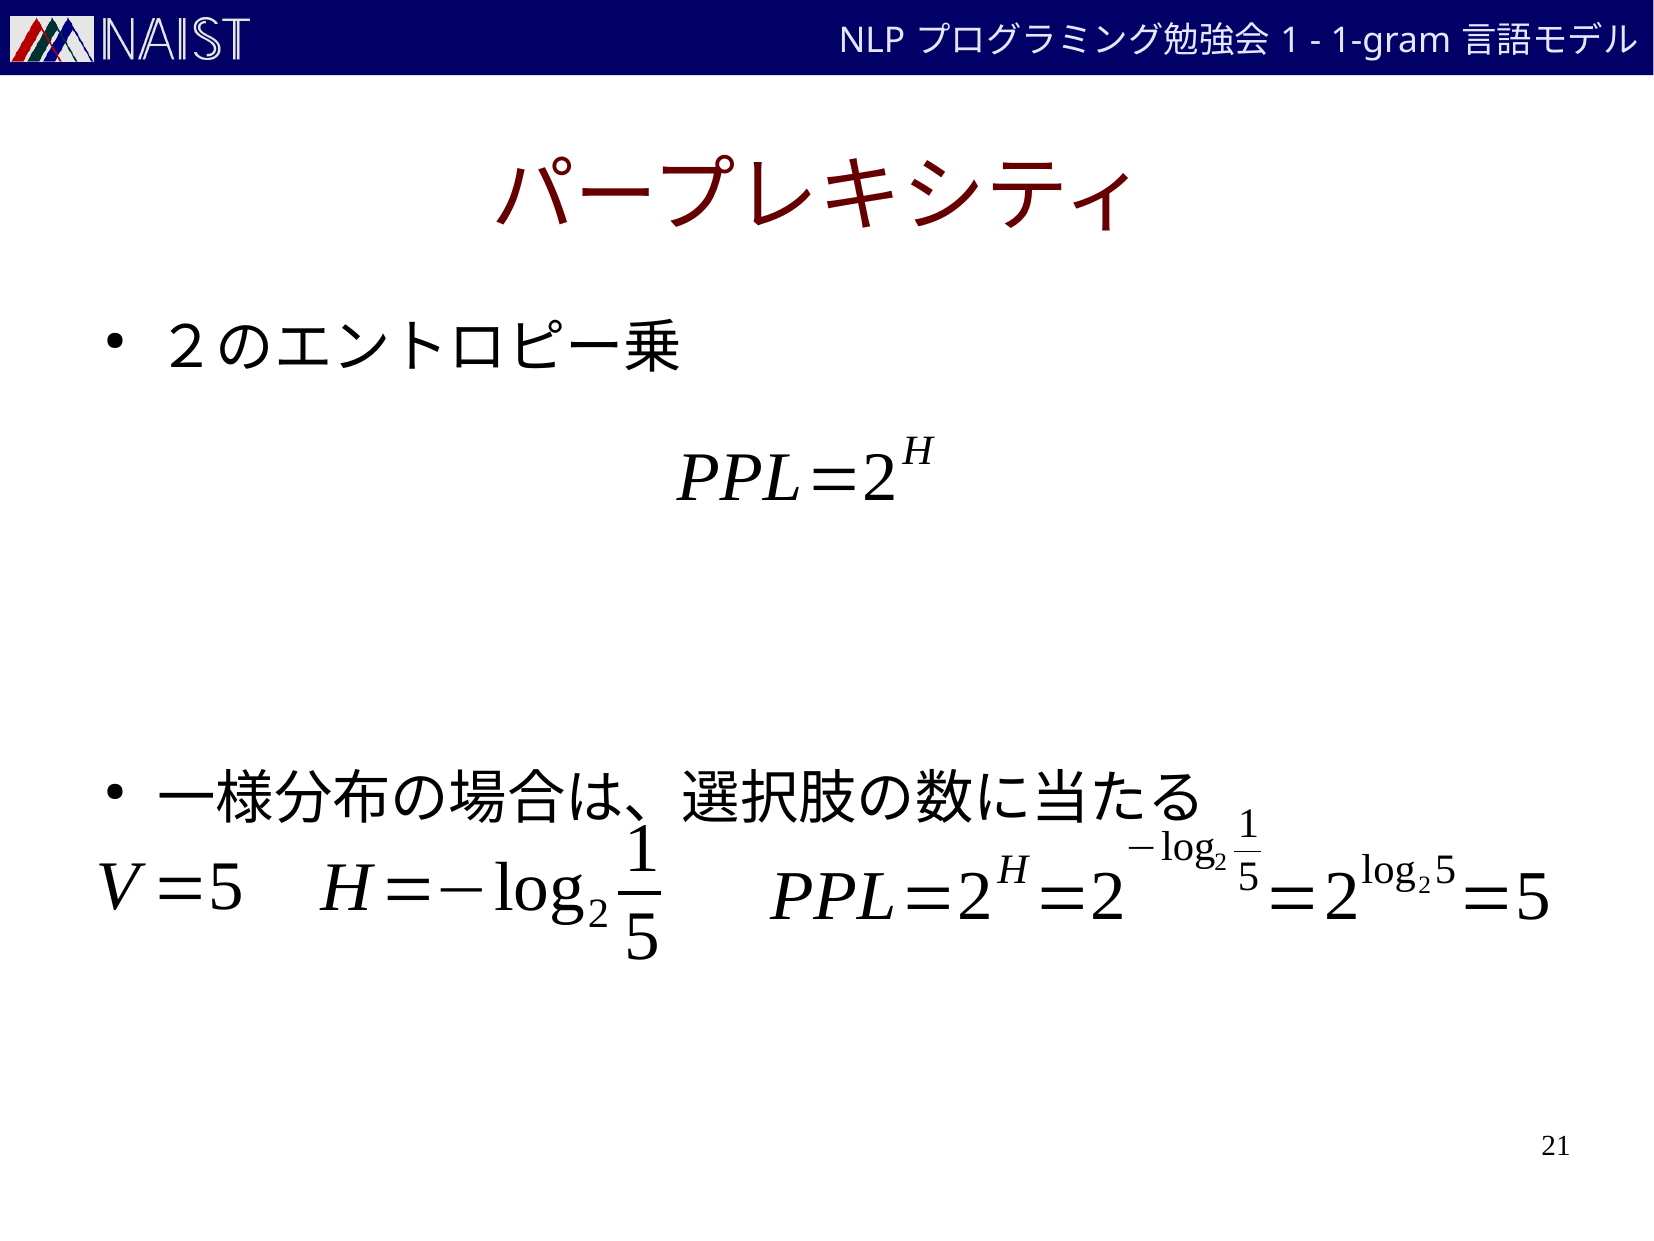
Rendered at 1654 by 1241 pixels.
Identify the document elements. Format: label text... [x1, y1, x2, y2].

chart [78, 847, 263, 924]
picture [102, 17, 251, 60]
chart [300, 809, 684, 974]
title パープレキシティ [75, 92, 1564, 285]
chart [656, 428, 954, 516]
picture [10, 16, 94, 62]
list ２のエントロピー乗 一様分布の場合は、選択肢の数に当たる [86, 300, 1576, 1119]
chart [750, 801, 1569, 934]
